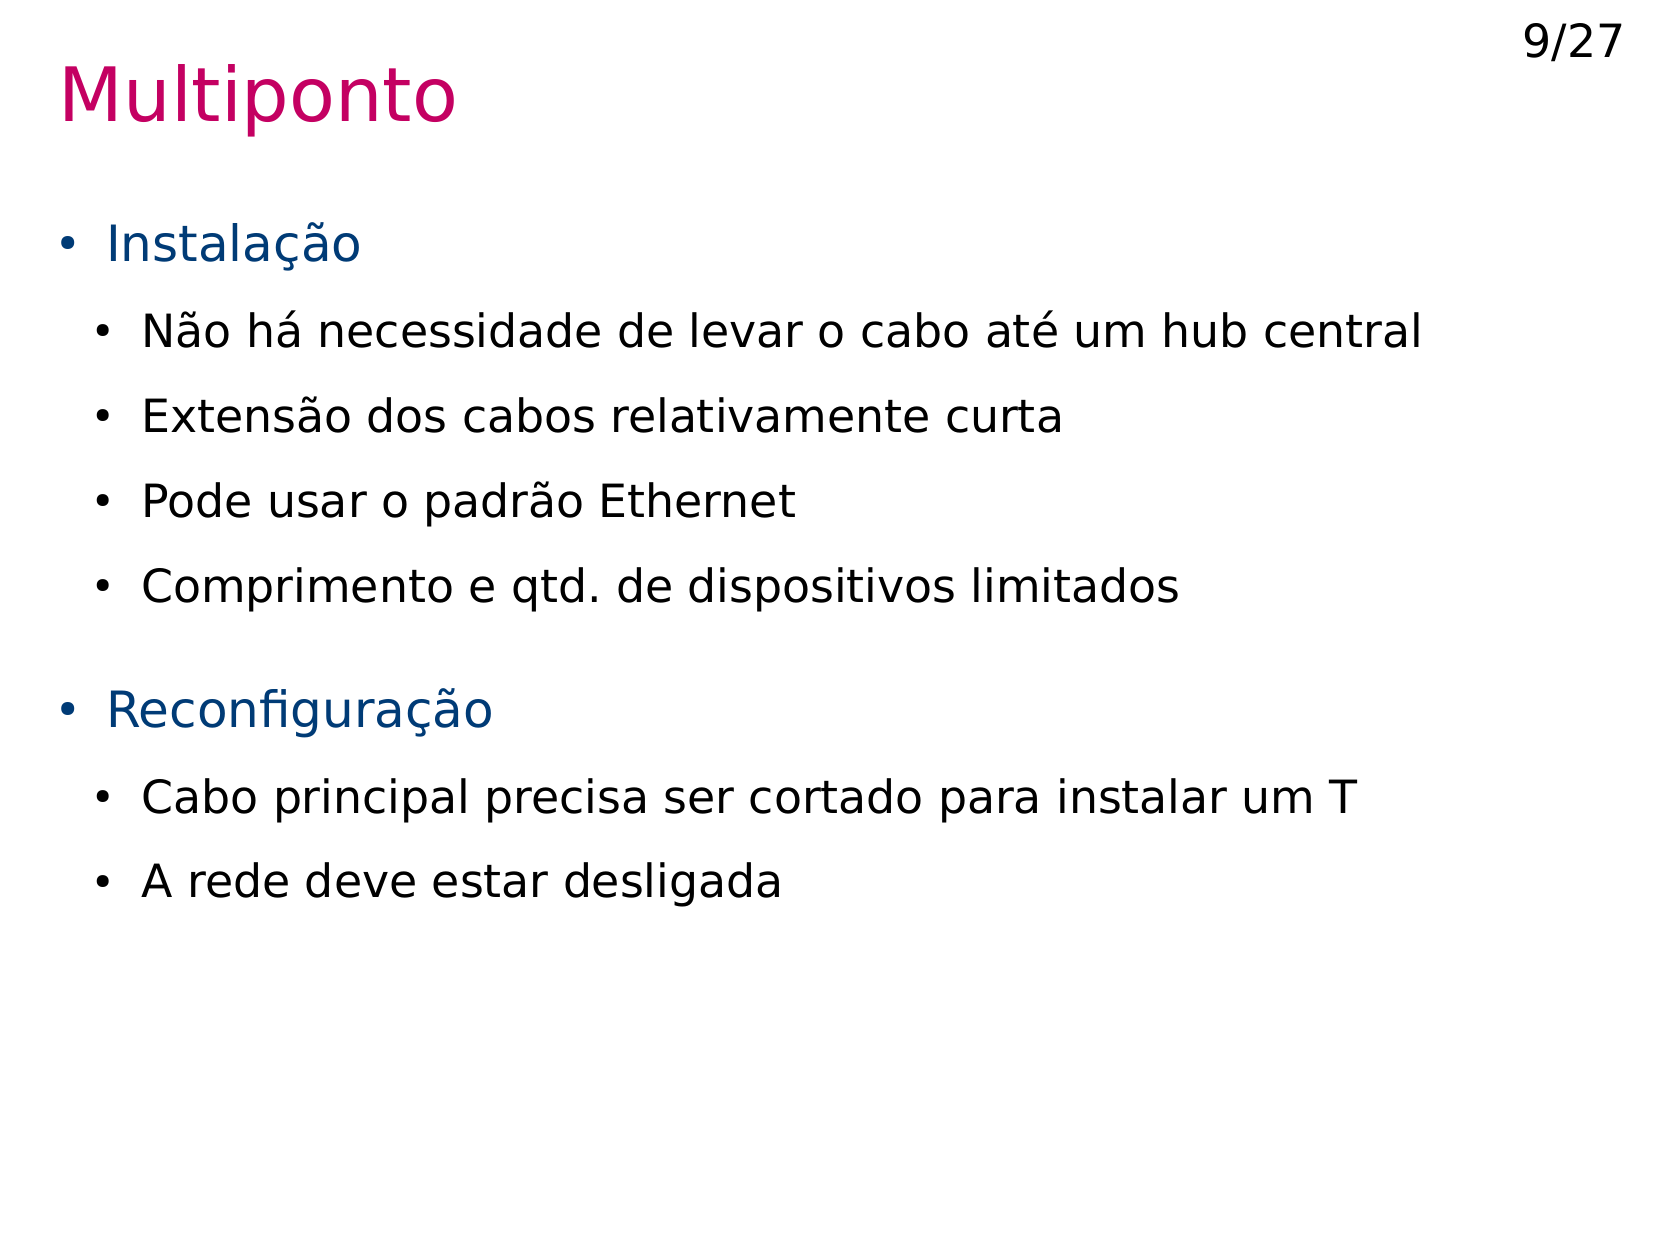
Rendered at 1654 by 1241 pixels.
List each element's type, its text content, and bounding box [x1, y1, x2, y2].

title Multiponto [59, 29, 1625, 148]
list Instalação Não há necessidade de levar o cabo até um hub central Extensão dos cabos relativamente curta Pode usar o padrão Ethernet Comprimento e qtd. de dispositivos limitados Reconfiguração Cabo principal precisa ser cortado para instalar um T A rede deve estar desligada [59, 206, 1625, 1211]
